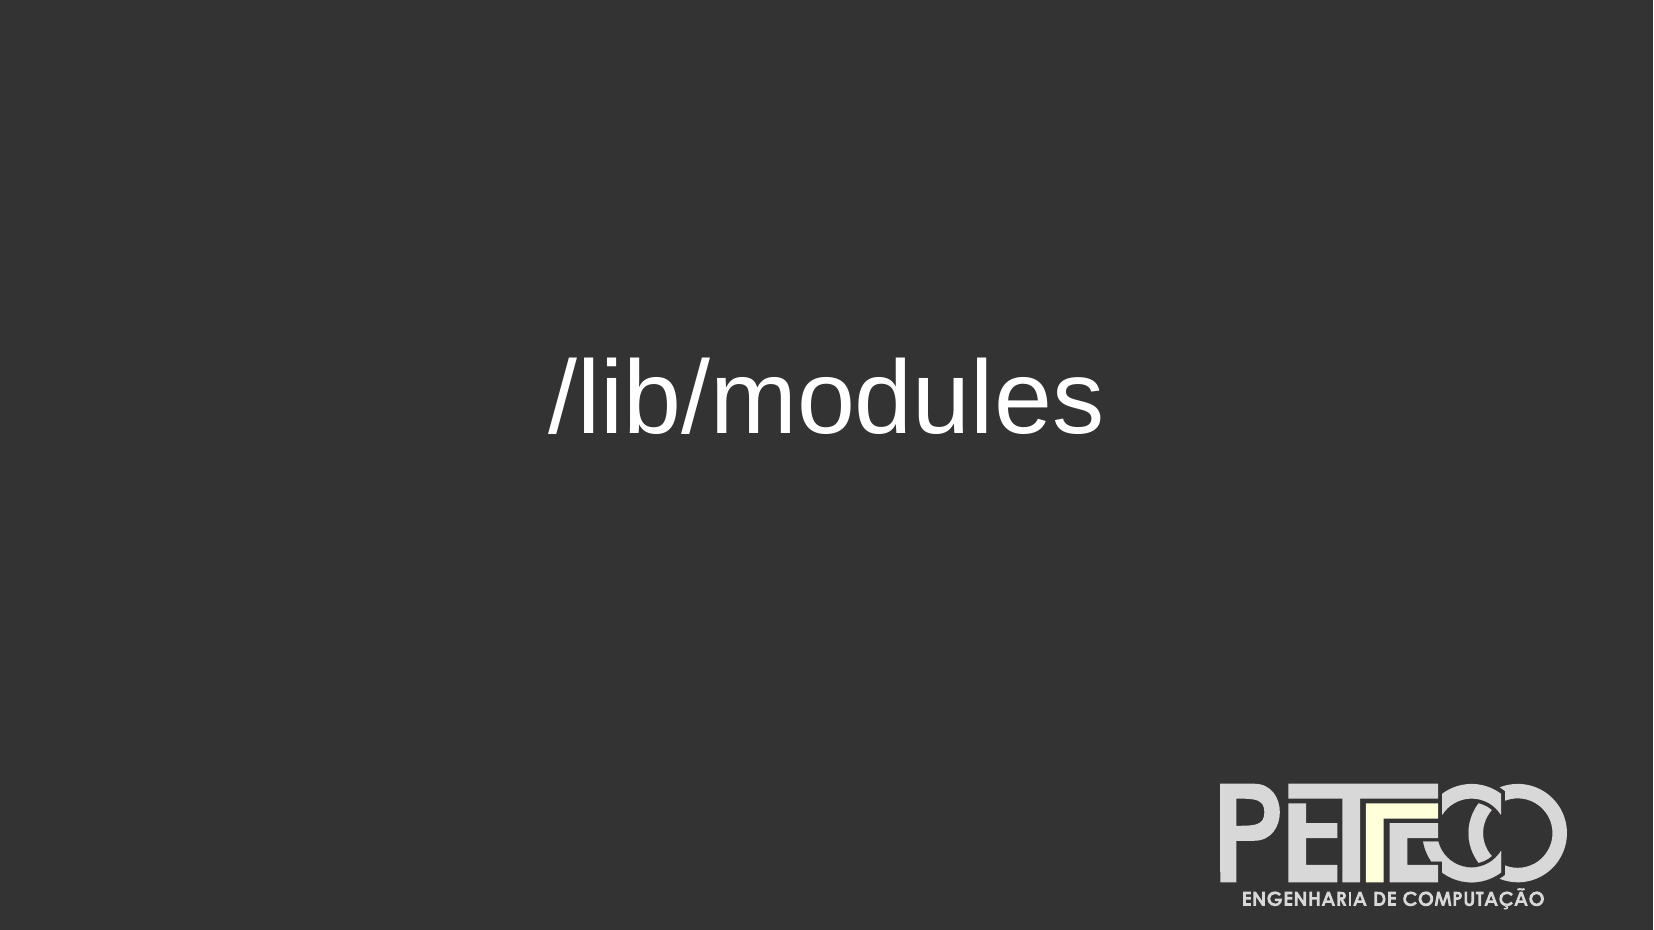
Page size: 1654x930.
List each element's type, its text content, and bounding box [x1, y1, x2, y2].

subtitle /lib/modules [82, 37, 1571, 757]
